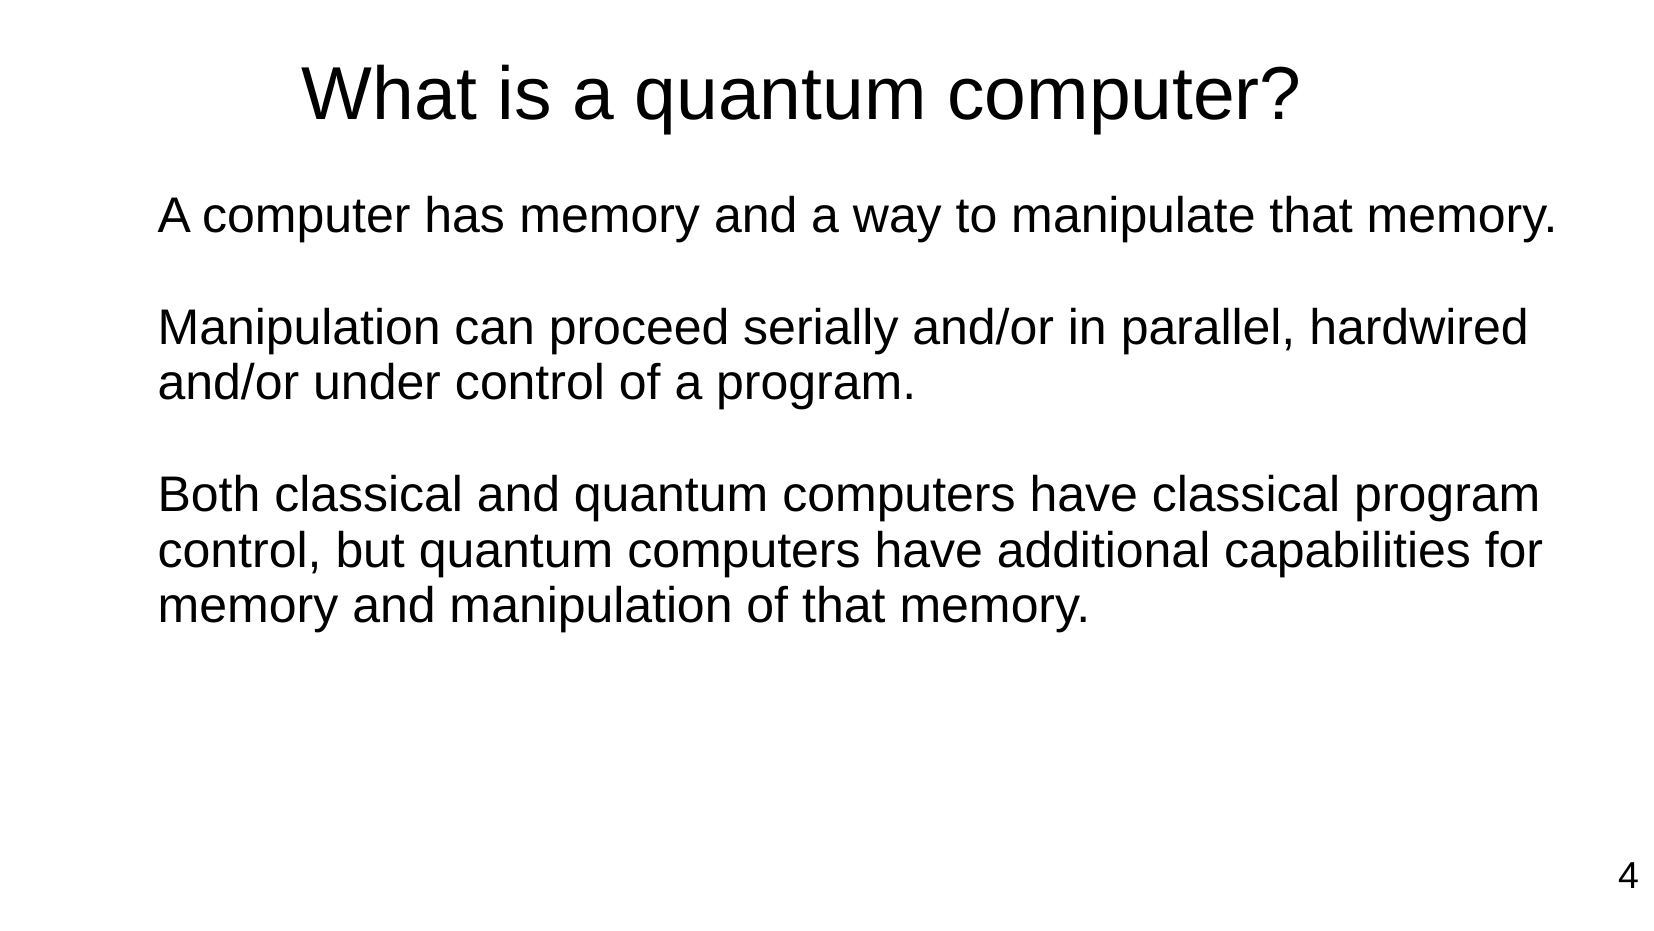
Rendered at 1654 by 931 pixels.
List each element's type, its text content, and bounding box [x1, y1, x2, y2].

title What is a quantum computer? [82, 37, 1571, 151]
list A computer has memory and a way to manipulate that memory. Manipulation can proceed serially and/or in parallel, hardwired and/or under control of a program. Both classical and quantum computers have classical program control, but quantum computers have additional capabilities for memory and manipulation of that memory. [86, 187, 1575, 826]
